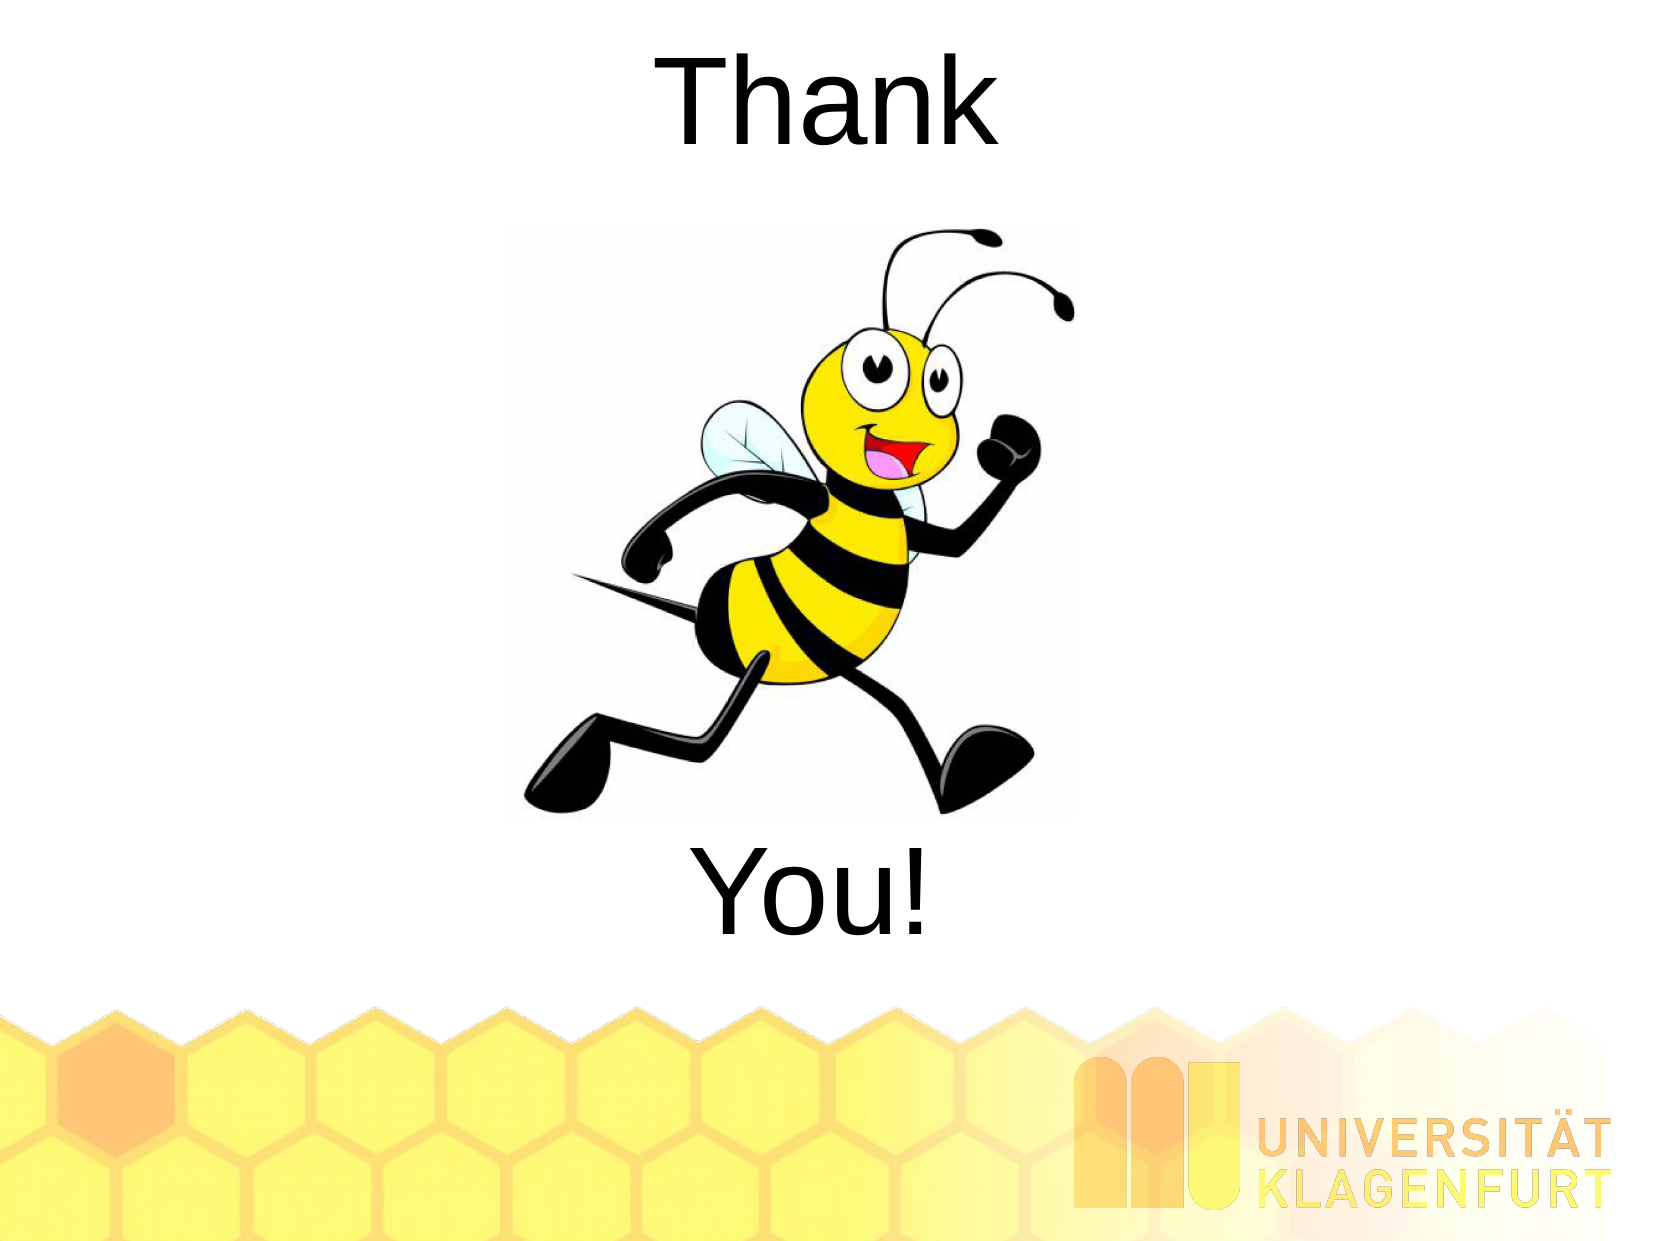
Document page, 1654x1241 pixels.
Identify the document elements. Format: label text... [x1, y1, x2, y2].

picture [0, 1003, 1611, 1241]
text_box Thank [637, 23, 1293, 179]
text_box You! [673, 813, 1312, 969]
picture [507, 224, 1075, 820]
